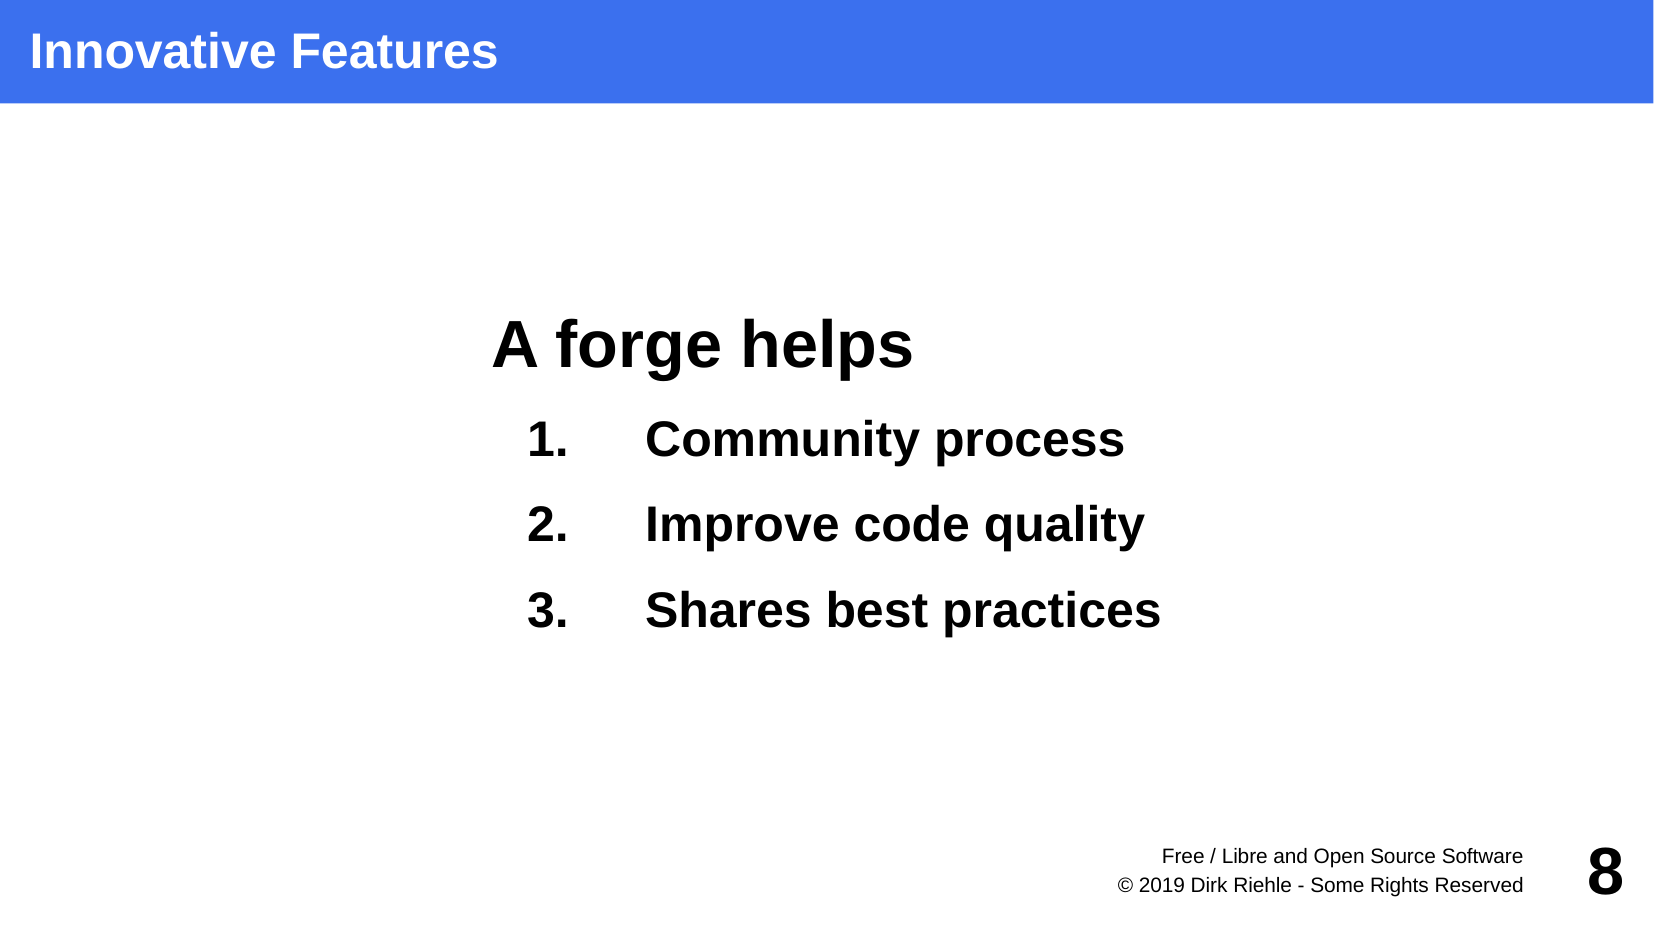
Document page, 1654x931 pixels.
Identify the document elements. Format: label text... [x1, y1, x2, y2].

title Innovative Features [0, 0, 1654, 104]
subtitle A forge helps Community process Improve code quality Shares best practices [29, 132, 1625, 813]
